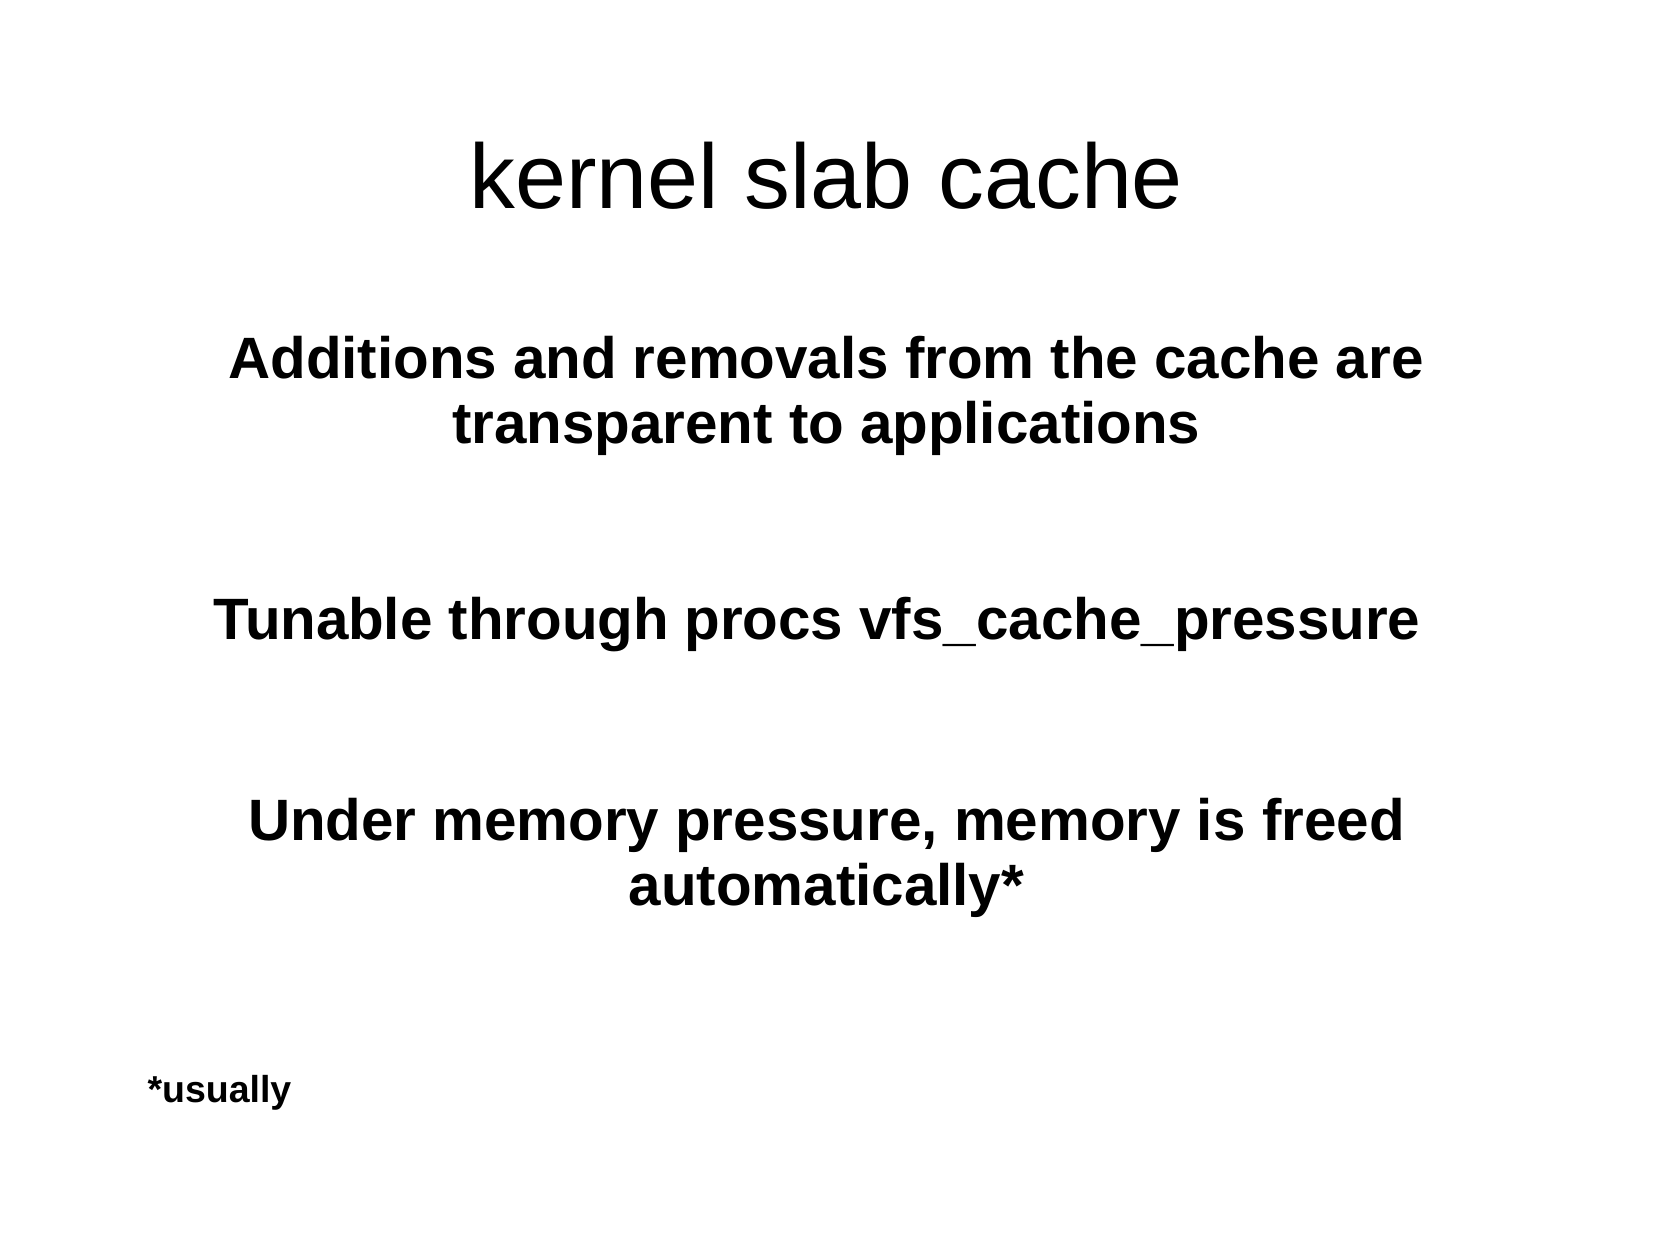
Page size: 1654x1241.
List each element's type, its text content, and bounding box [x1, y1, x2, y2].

list Additions and removals from the cache are transparent to applications Tunable through procs vfs_cache_pressure Under memory pressure, memory is freed automatically* *usually [82, 325, 1571, 1126]
title kernel slab cache [82, 73, 1571, 281]
